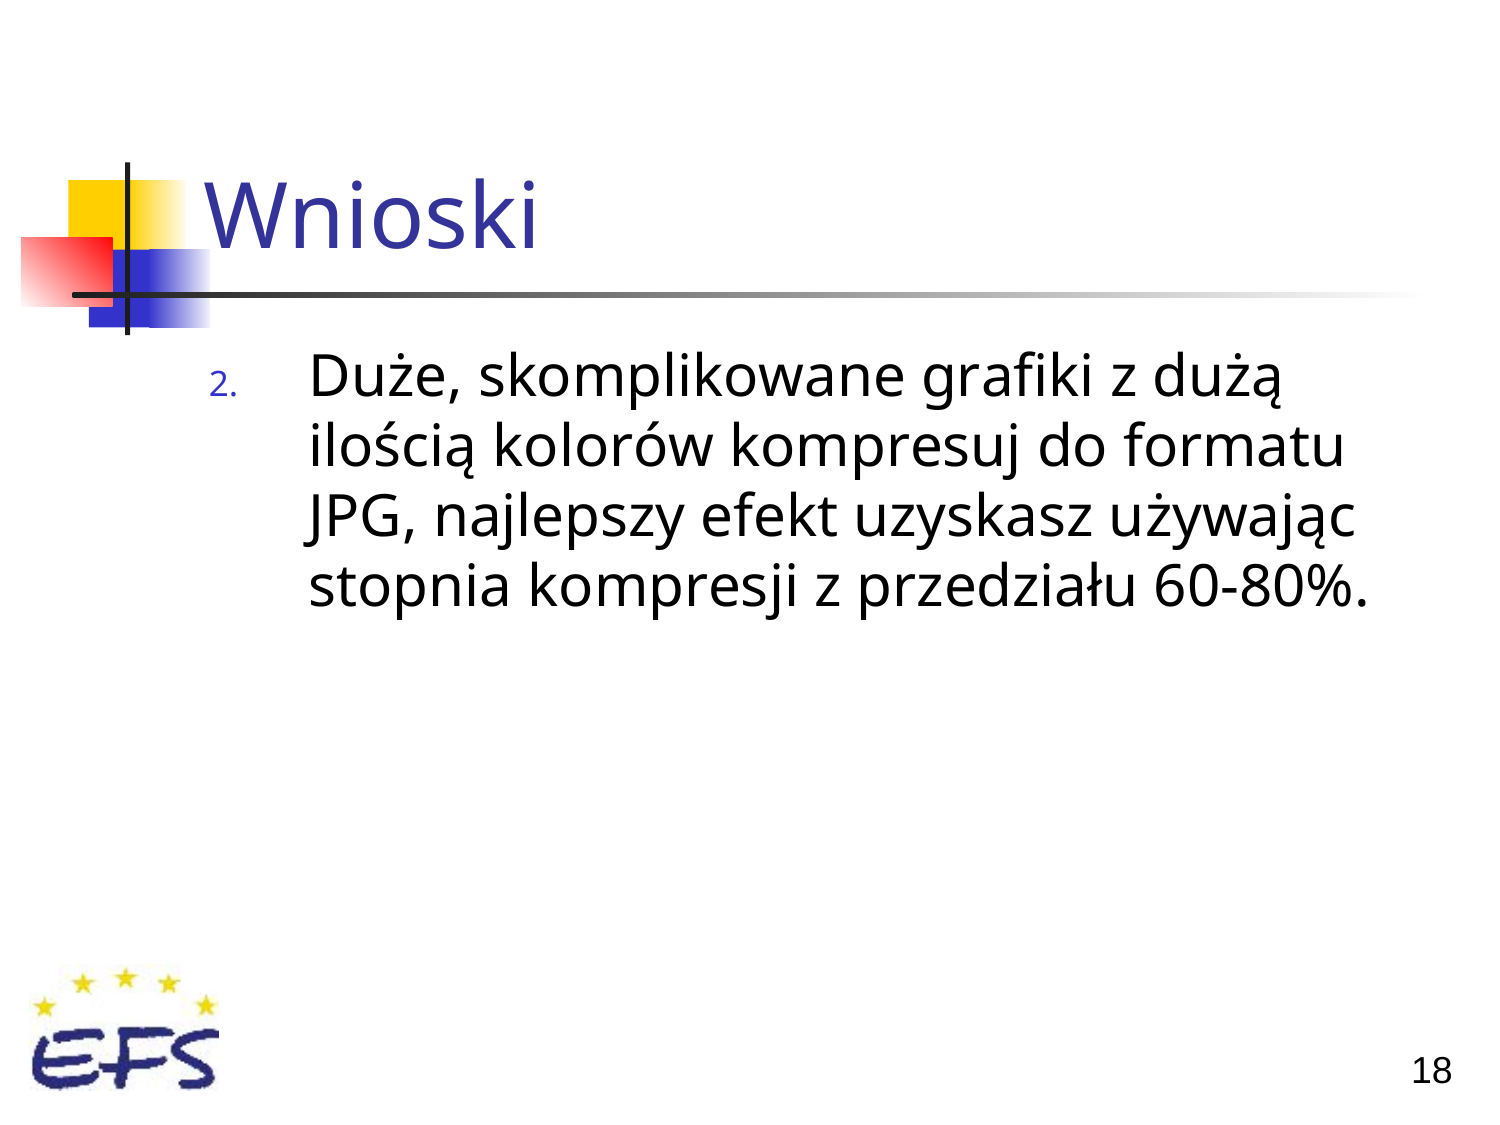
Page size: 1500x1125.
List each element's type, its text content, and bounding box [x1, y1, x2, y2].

title Wnioski [188, 35, 1468, 276]
list Duże, skomplikowane grafiki z dużą ilością kolorów kompresuj do formatu JPG, najlepszy efekt uzyskasz używając stopnia kompresji z przedziału 60-80%. [193, 331, 1469, 1007]
picture [29, 964, 219, 1091]
